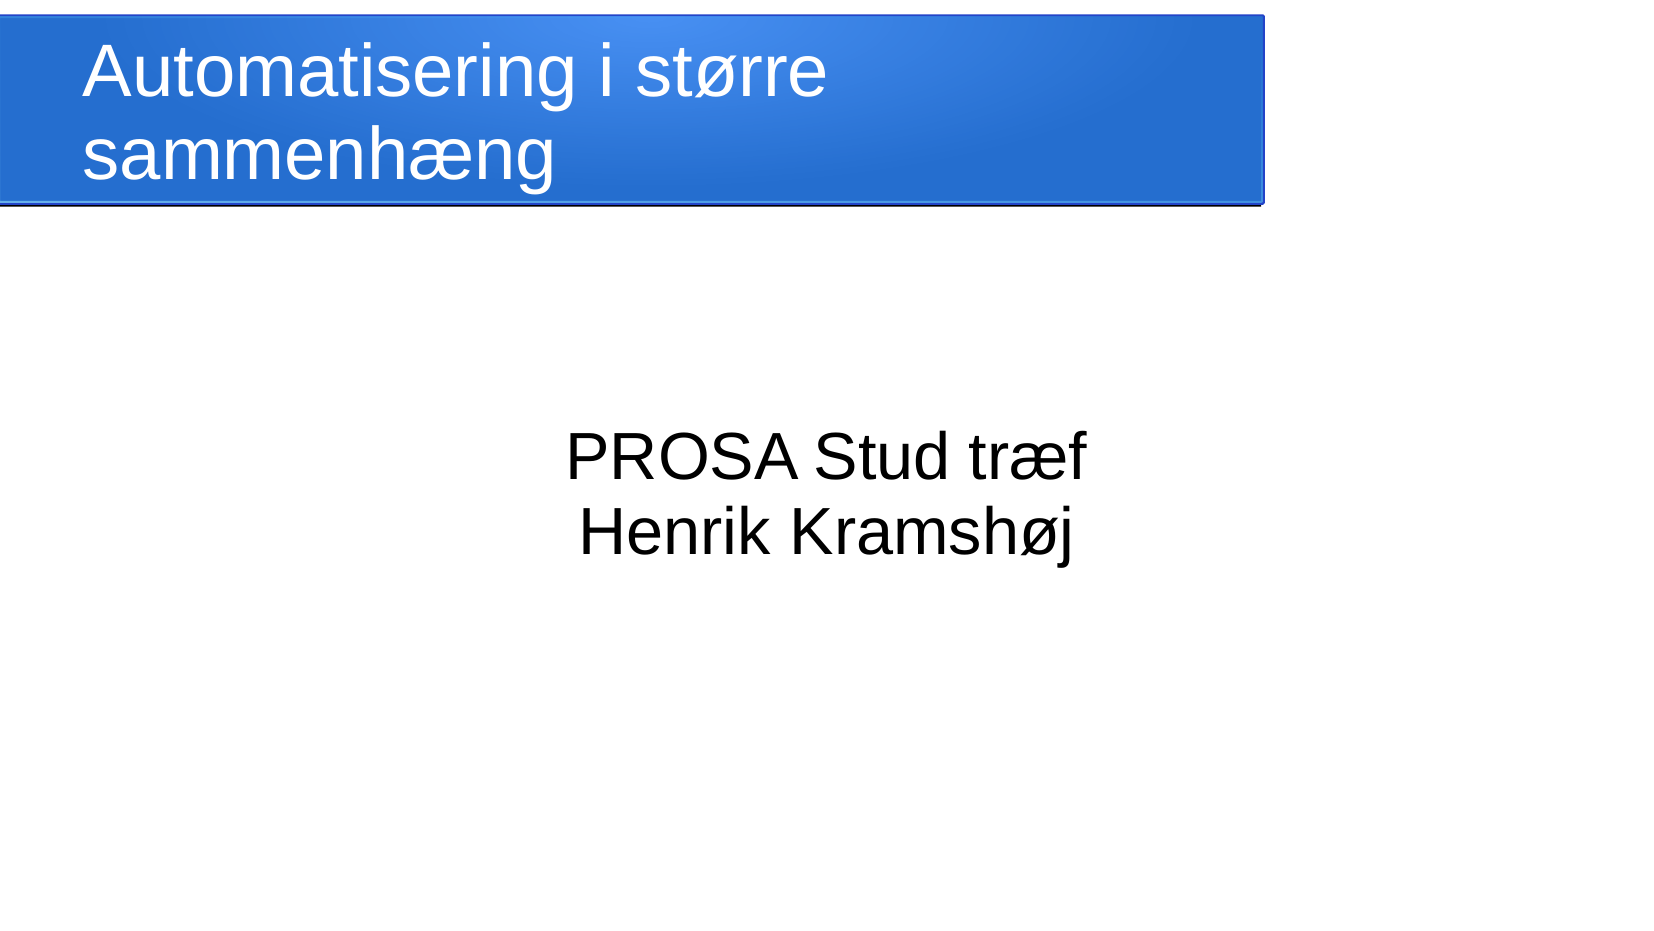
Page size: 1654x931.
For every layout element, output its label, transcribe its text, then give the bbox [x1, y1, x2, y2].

title Automatisering i større sammenhæng [82, 29, 1235, 195]
subtitle PROSA Stud træf Henrik Kramshøj [82, 224, 1571, 764]
